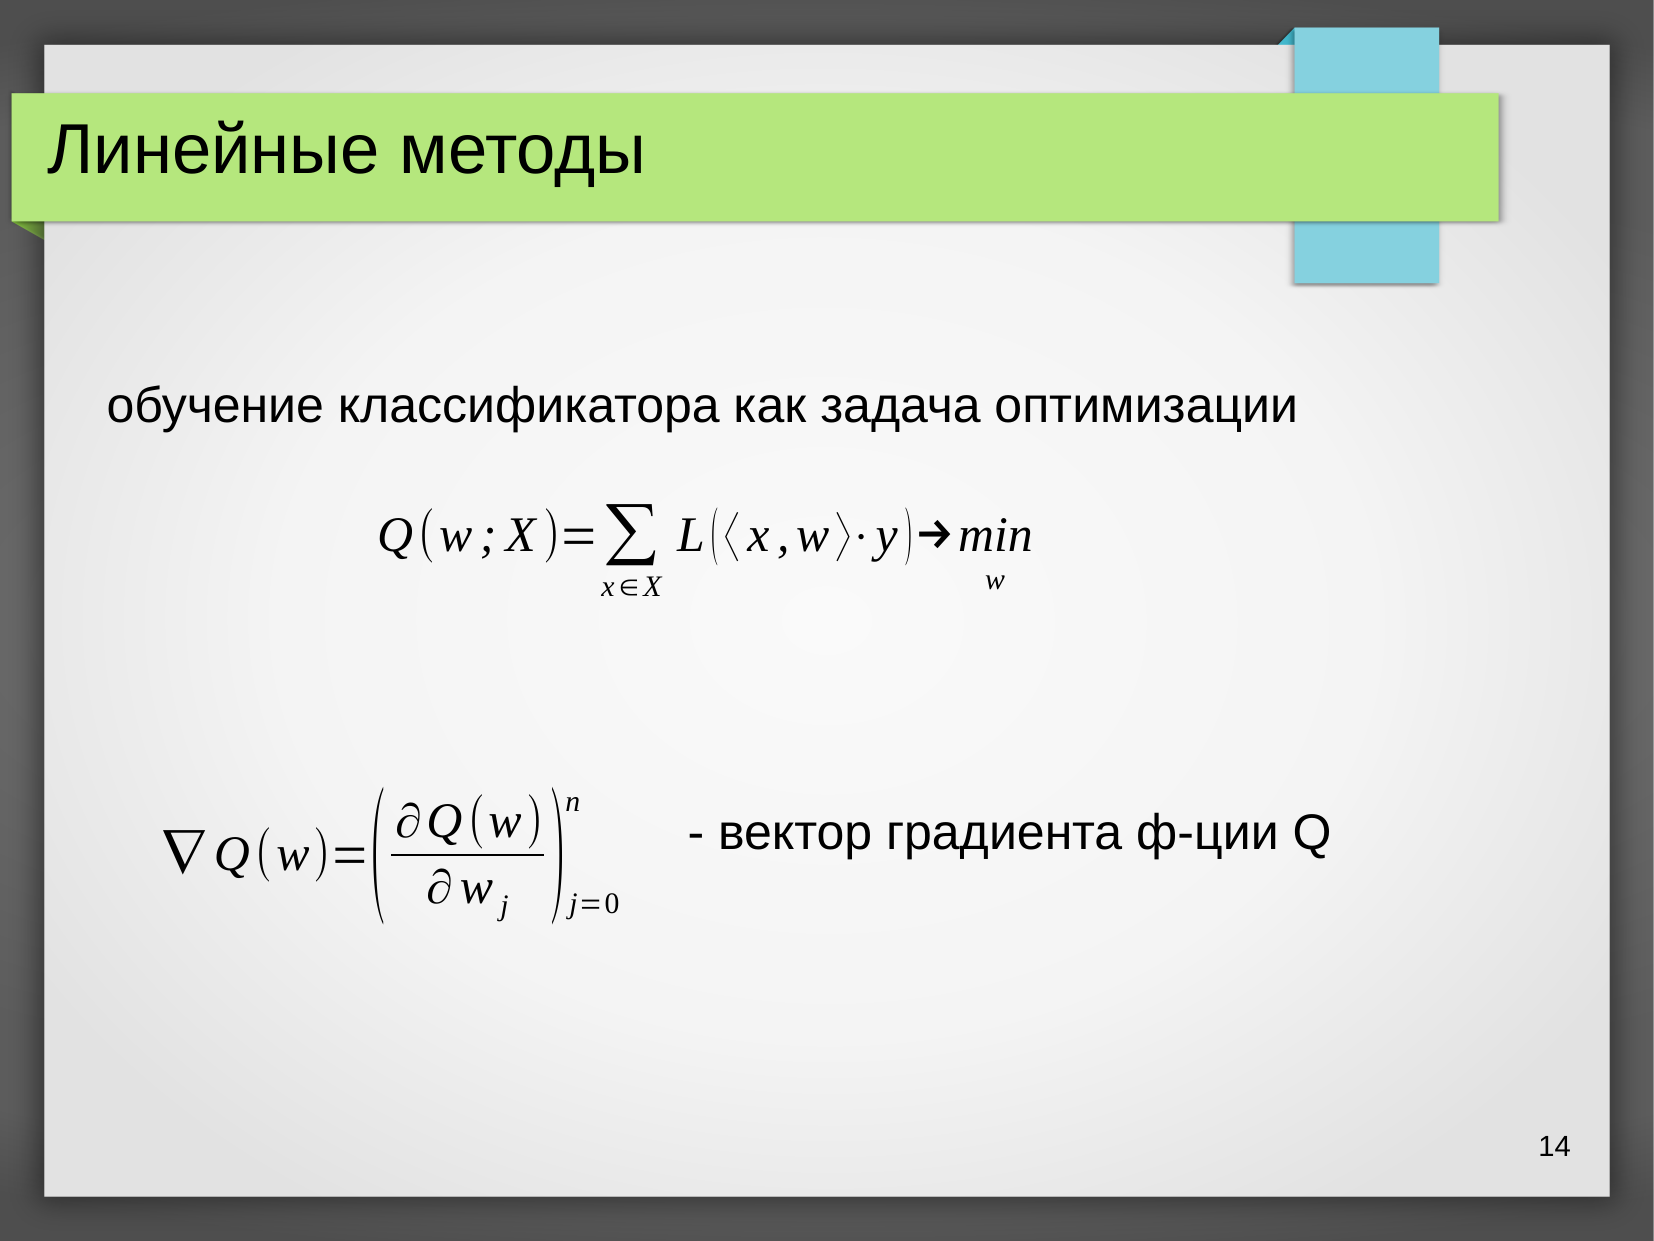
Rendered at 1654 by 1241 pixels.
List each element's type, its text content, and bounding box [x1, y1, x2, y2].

chart [371, 500, 1040, 603]
title Линейные методы [47, 109, 1501, 189]
picture [0, 0, 1654, 1241]
subtitle обучение классификатора как задача оптимизации [106, 349, 1300, 461]
chart [155, 784, 626, 929]
text_box - вектор градиента ф-ции Q [637, 791, 1382, 875]
